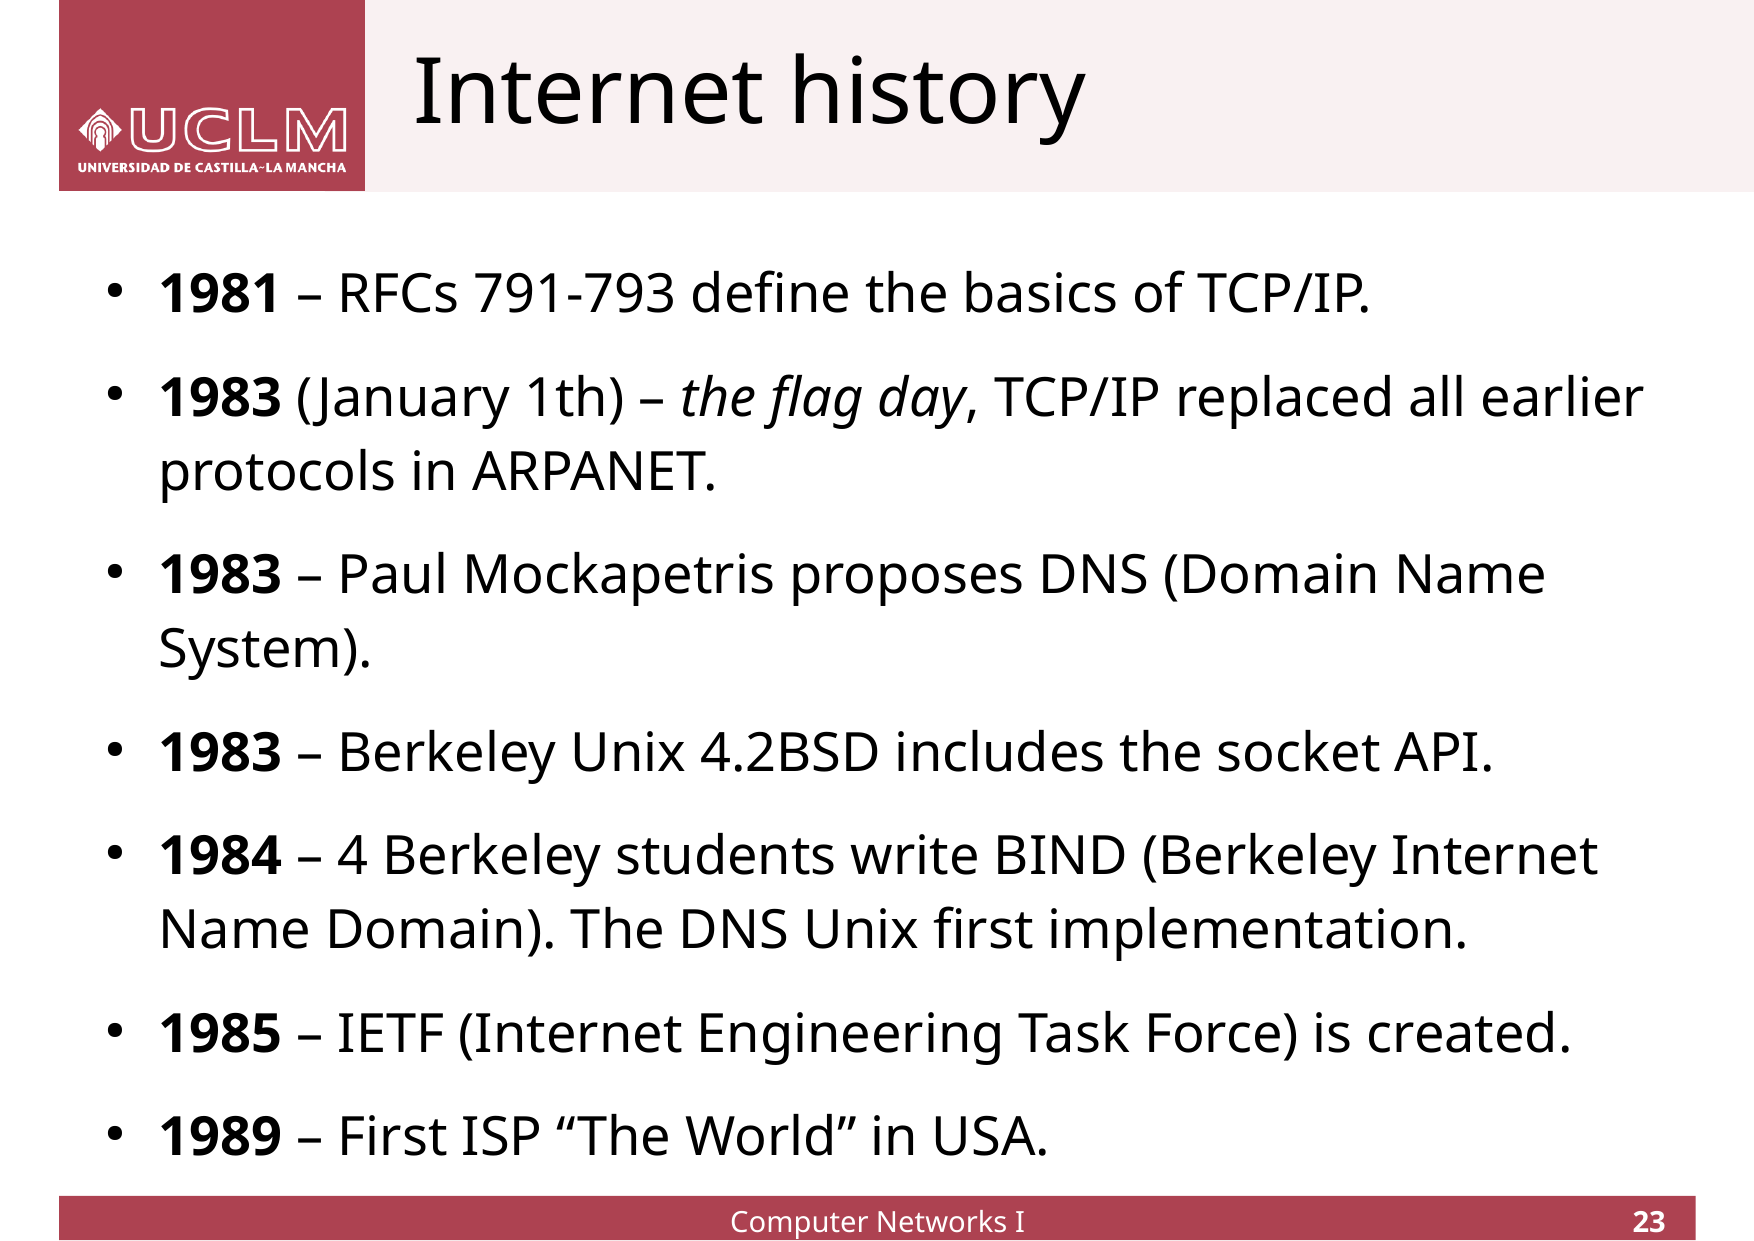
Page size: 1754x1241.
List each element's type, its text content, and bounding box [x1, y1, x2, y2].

title Internet history [413, 0, 1667, 198]
list 1981 – RFCs 791-793 define the basics of TCP/IP. 1983 (January 1th) – the flag day, TCP/IP replaced all earlier protocols in ARPANET. 1983 – Paul Mockapetris proposes DNS (Domain Name System). 1983 – Berkeley Unix 4.2BSD includes the socket API. 1984 – 4 Berkeley students write BIND (Berkeley Internet Name Domain). The DNS Unix first implementation. 1985 – IETF (Internet Engineering Task Force) is created. 1989 – First ISP “The World” in USA. [87, 254, 1667, 1071]
picture [59, 0, 365, 191]
